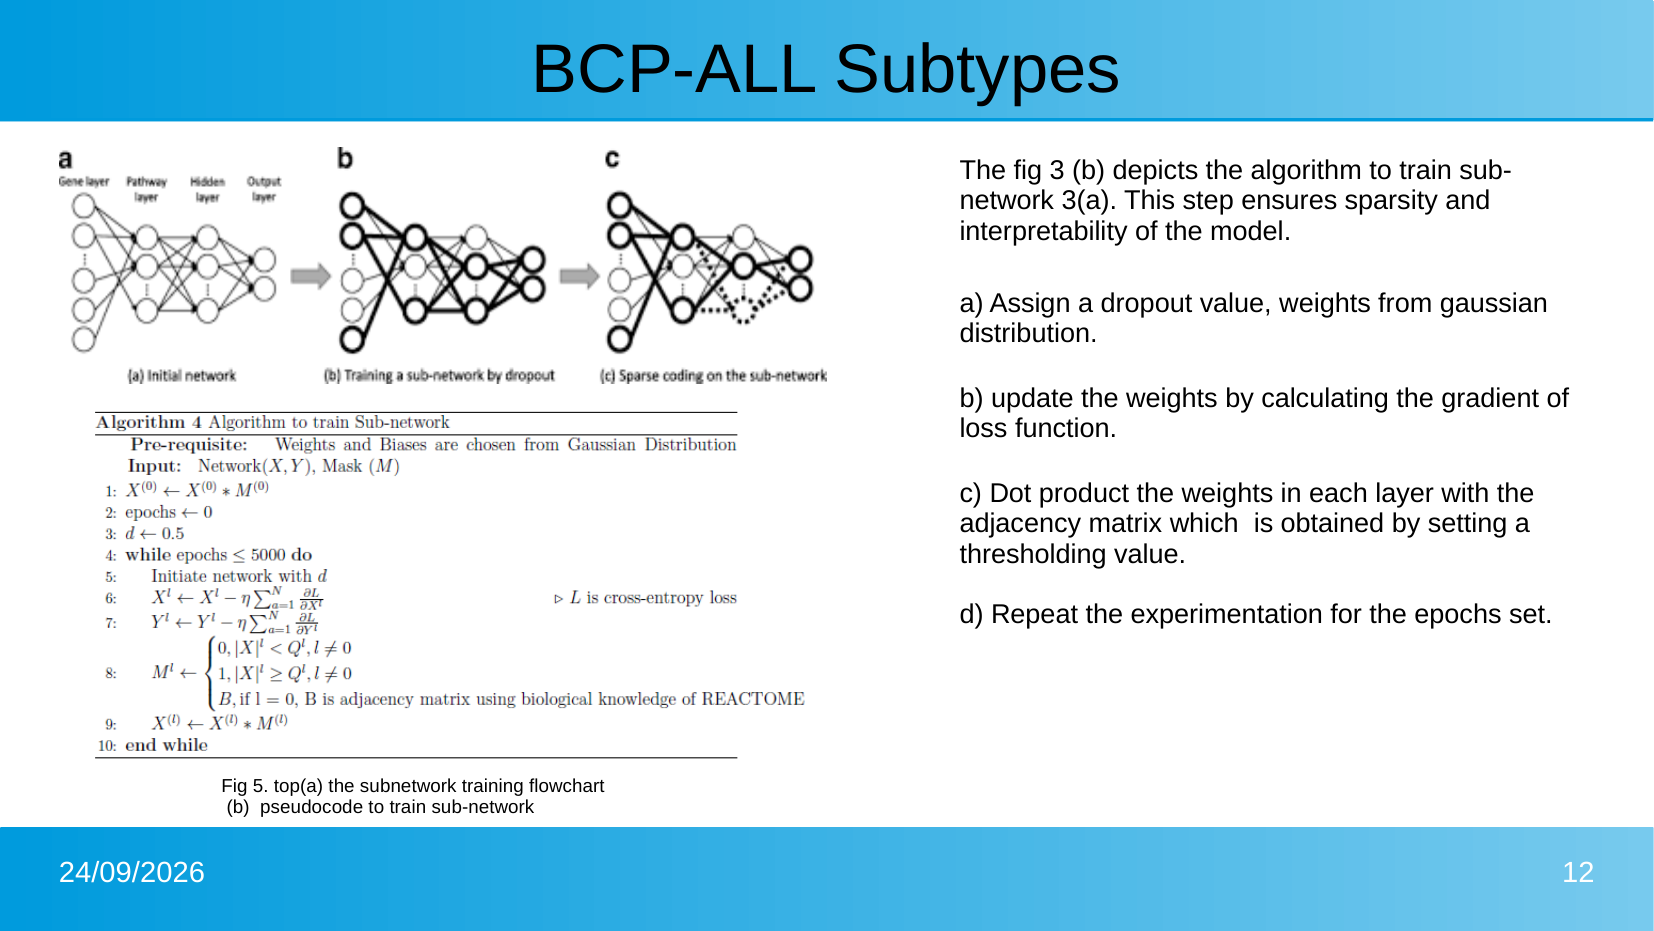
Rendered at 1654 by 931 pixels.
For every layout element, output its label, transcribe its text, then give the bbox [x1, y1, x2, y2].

picture [77, 398, 827, 768]
text_box Fig 5. top(a) the subnetwork training flowchart (b) pseudocode to train sub-network [206, 767, 1063, 825]
picture [59, 147, 827, 384]
text_box The fig 3 (b) depicts the algorithm to train sub-network 3(a). This step ensures sparsity and interpretability of the model. a) Assign a dropout value, weights from gaussian distribution. b) update the weights by calculating the gradient of loss function. c) Dot product the weights in each layer with the adjacency matrix which is obtained by setting a thresholding value. d) Repeat the experimentation for the epochs set. [944, 147, 1595, 637]
title BCP-ALL Subtypes [59, 29, 1595, 108]
